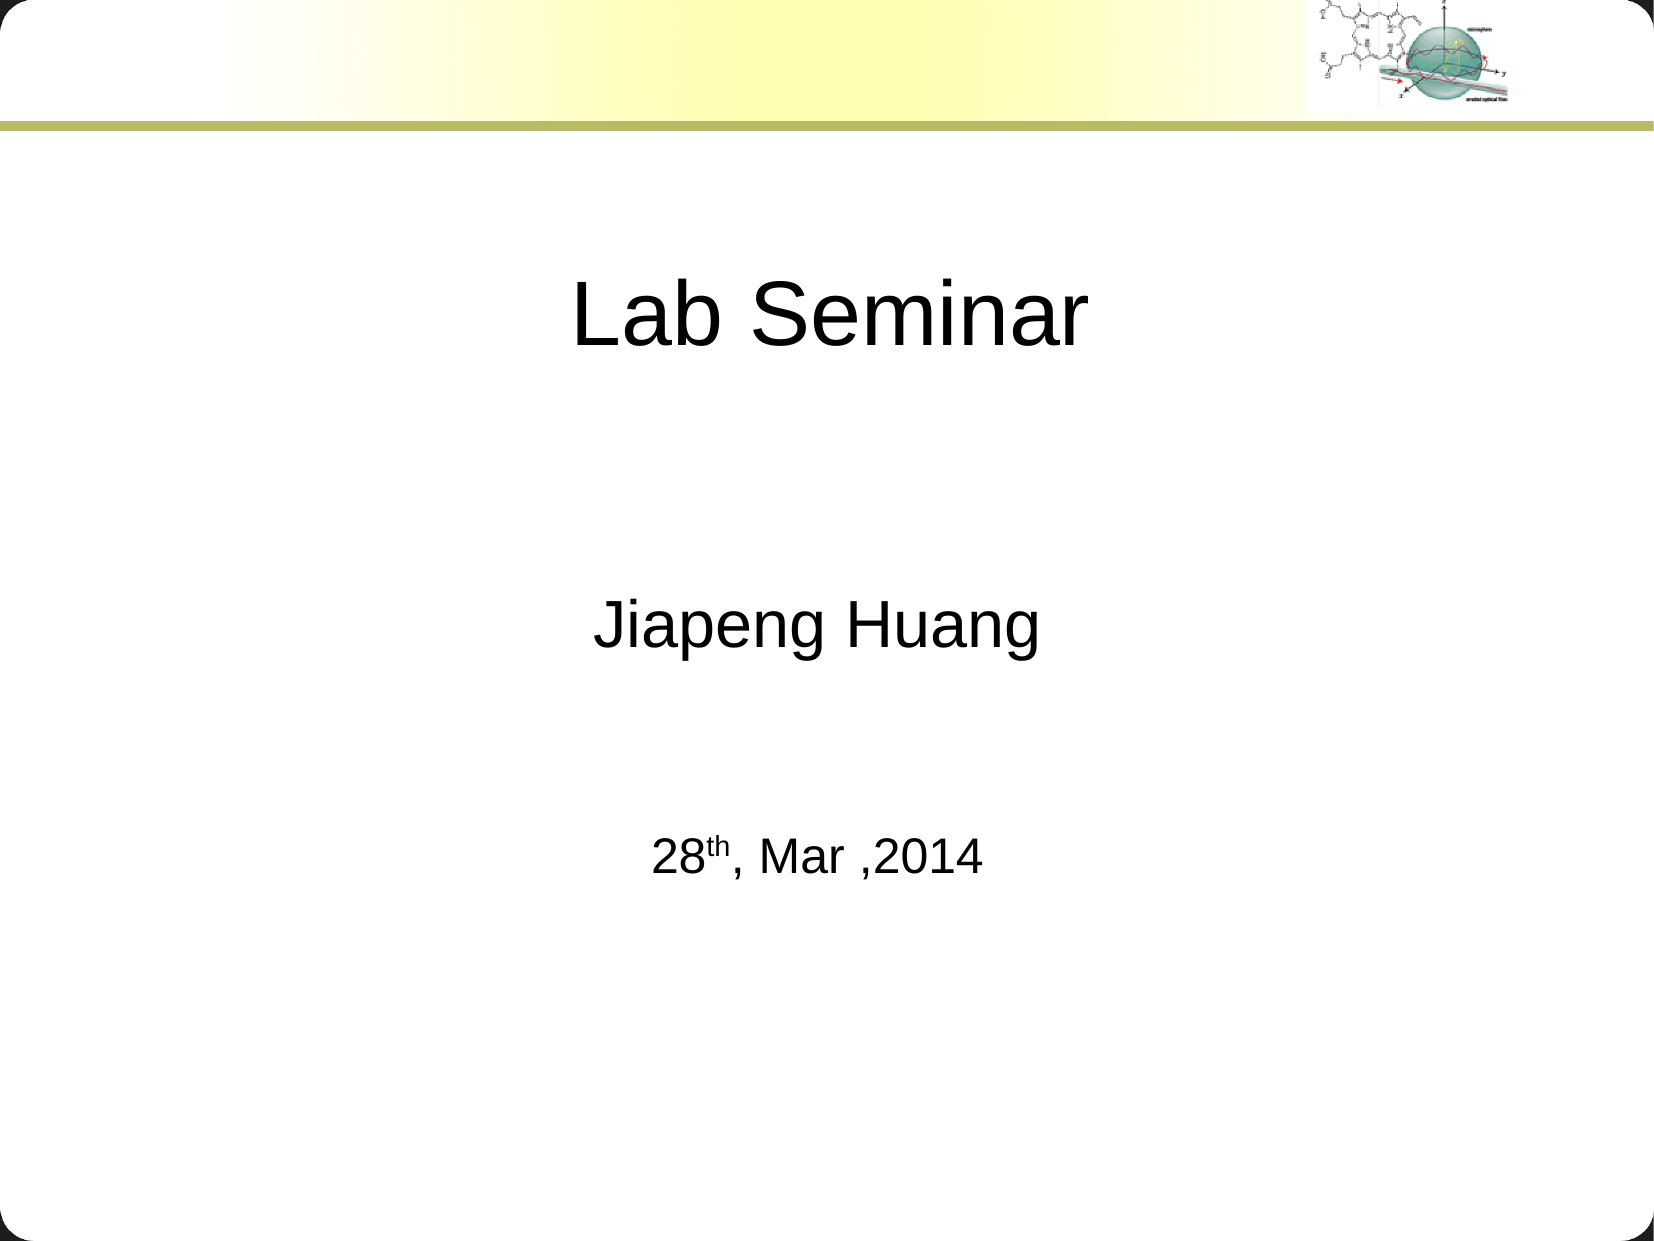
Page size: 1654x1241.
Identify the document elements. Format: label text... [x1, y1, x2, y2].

picture [0, 0, 1654, 1241]
subtitle Jiapeng Huang 28th, Mar ,2014 [89, 375, 1546, 1096]
title Lab Seminar [86, 262, 1576, 571]
